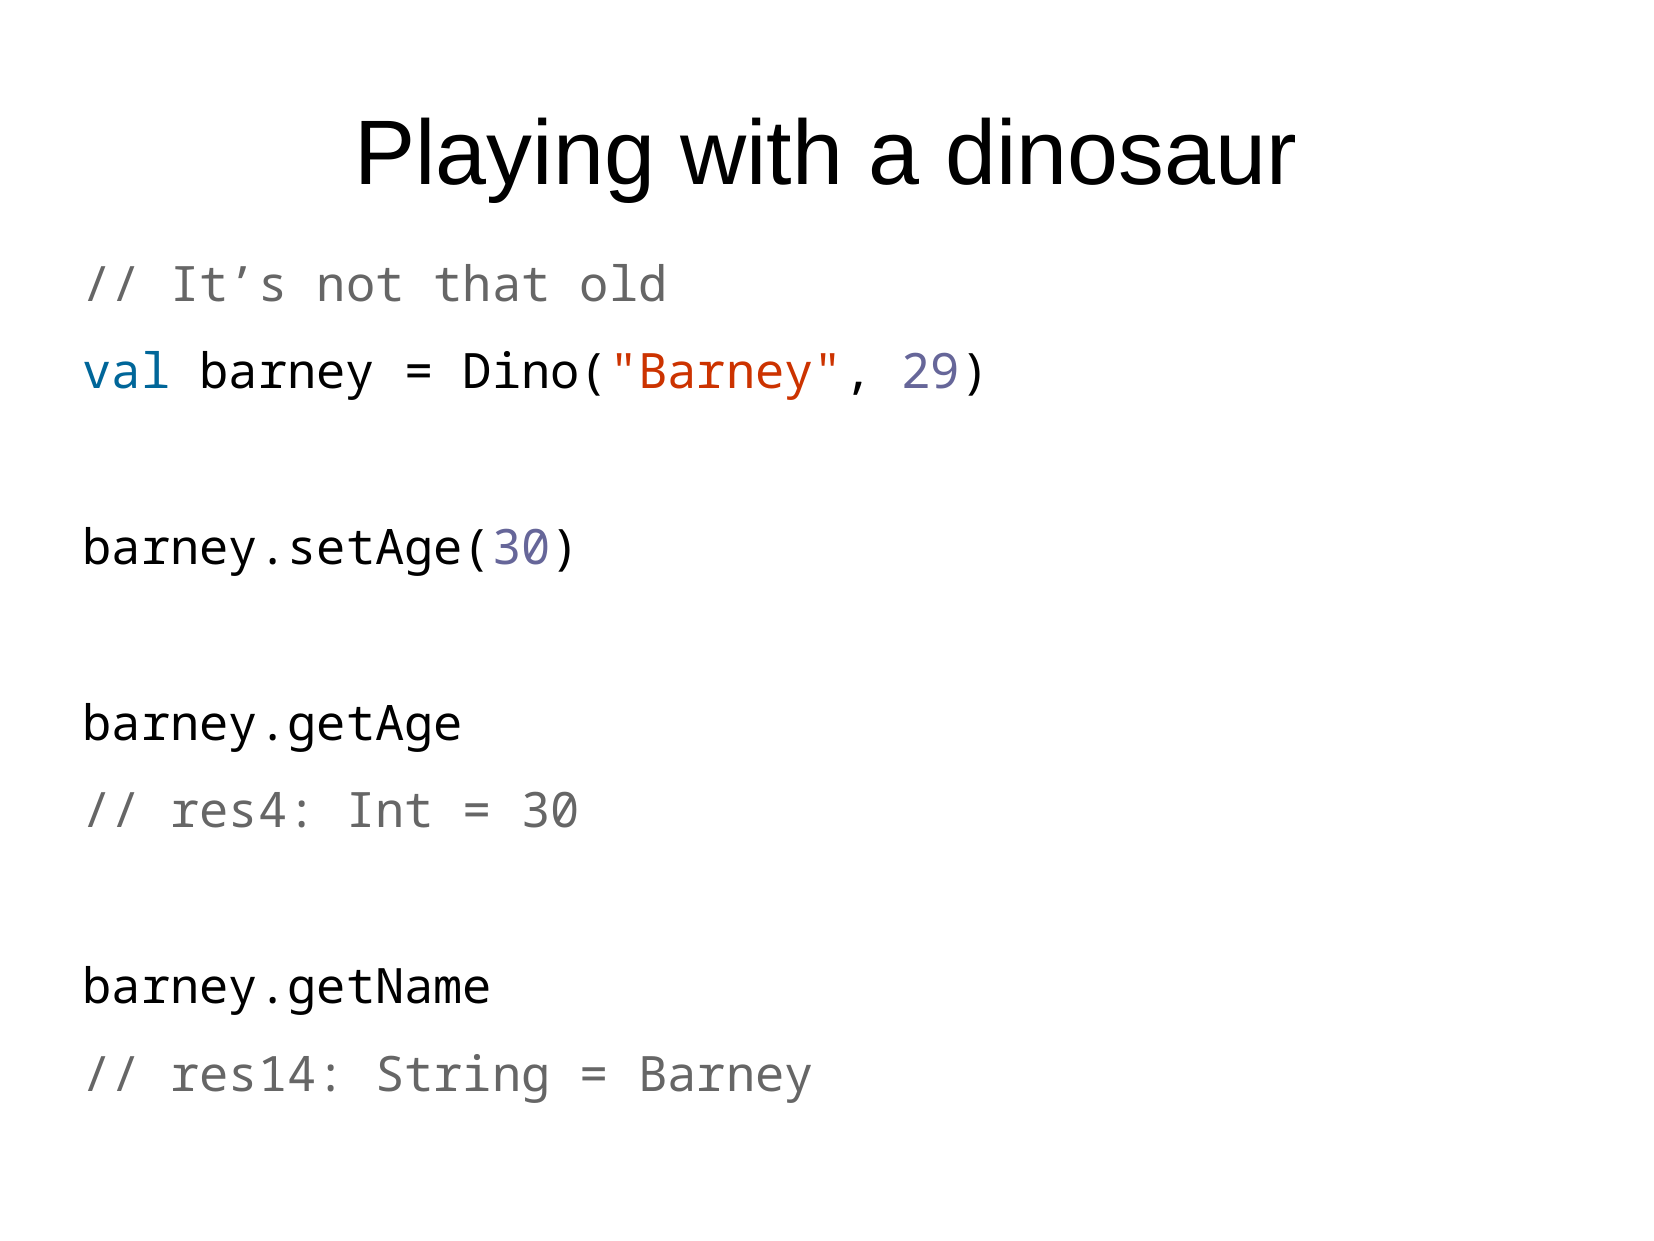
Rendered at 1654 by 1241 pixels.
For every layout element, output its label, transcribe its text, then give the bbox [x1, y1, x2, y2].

list // It’s not that old val barney = Dino("Barney", 29) barney.setAge(30) barney.getAge // res4: Int = 30 barney.getName // res14: String = Barney [82, 248, 1571, 1111]
title Playing with a dinosaur [82, 49, 1571, 248]
